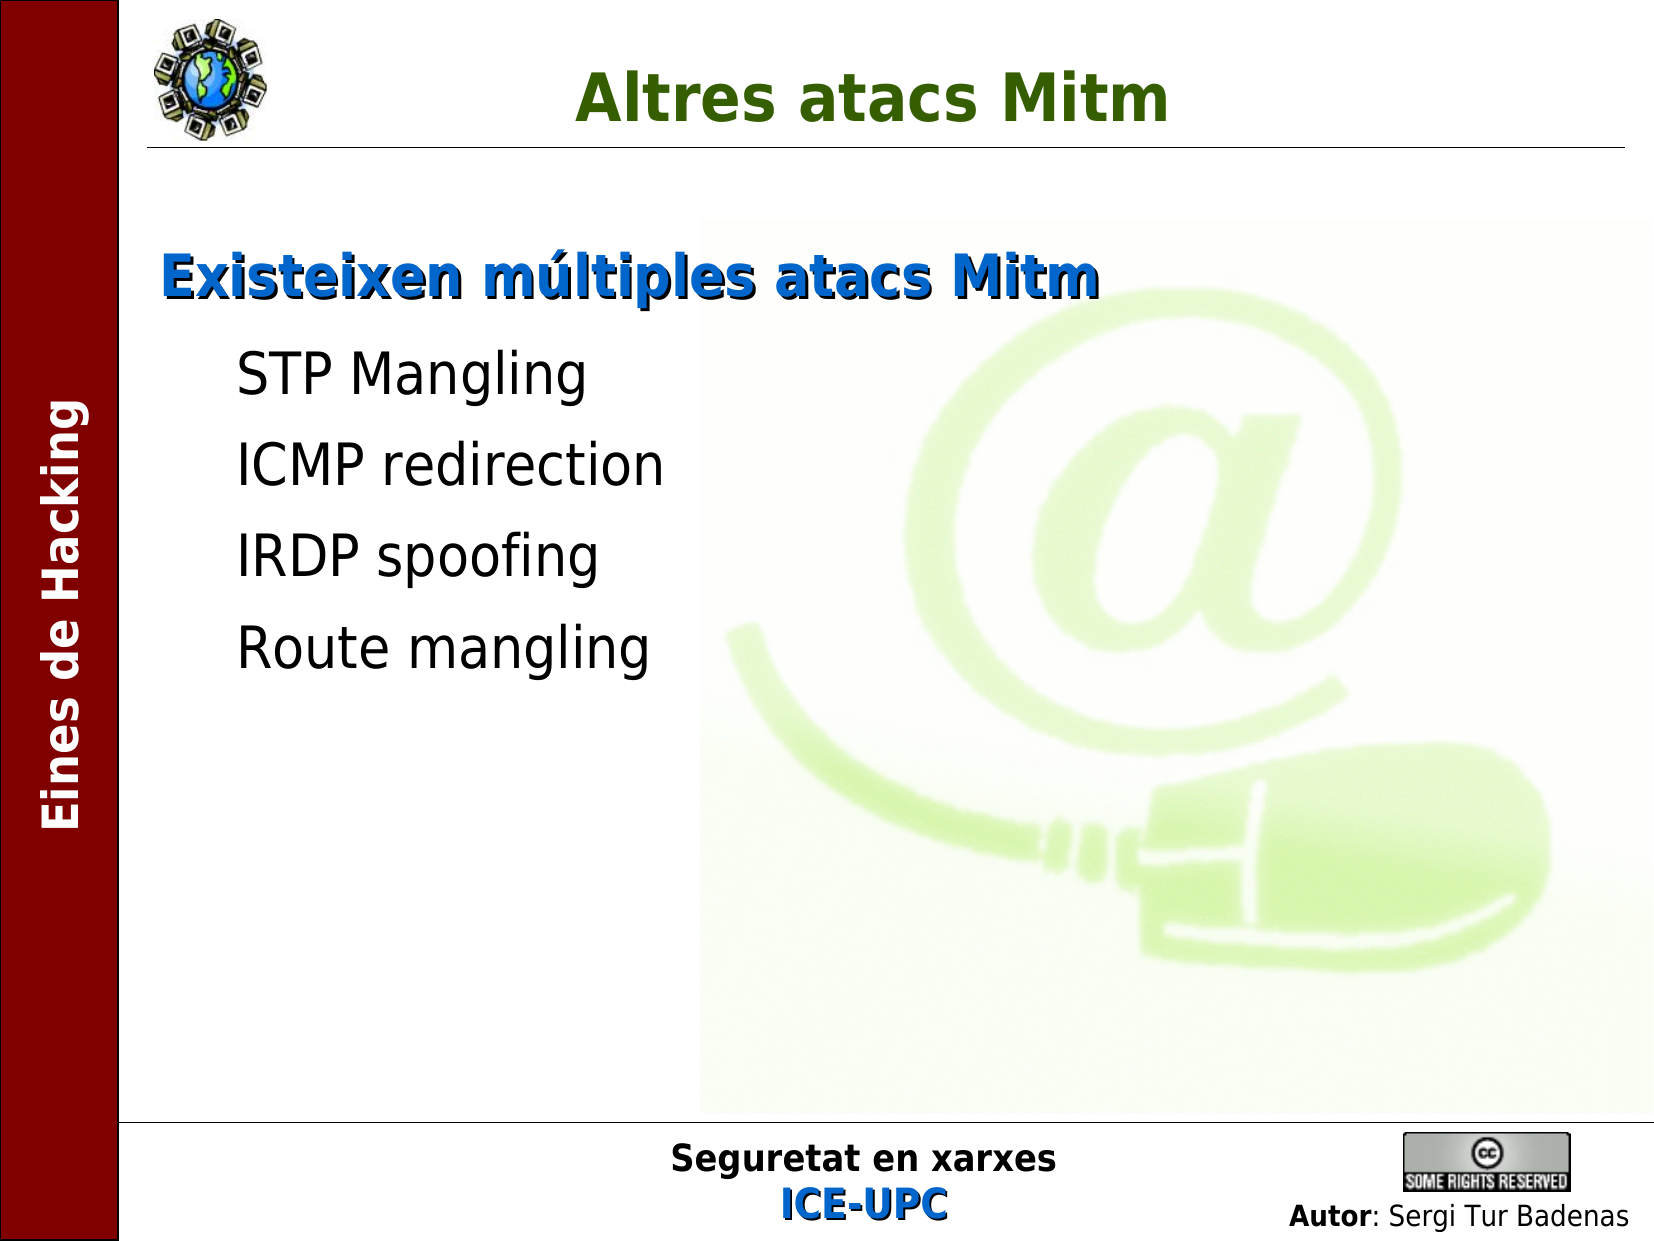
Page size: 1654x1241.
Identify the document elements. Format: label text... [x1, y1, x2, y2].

title Altres atacs Mitm [129, 56, 1619, 141]
list Existeixen múltiples atacs Mitm STP Mangling ICMP redirection IRDP spoofing Route mangling [141, 242, 1630, 1078]
picture [700, 217, 1654, 1113]
picture [154, 19, 268, 56]
picture [1403, 1132, 1571, 1192]
